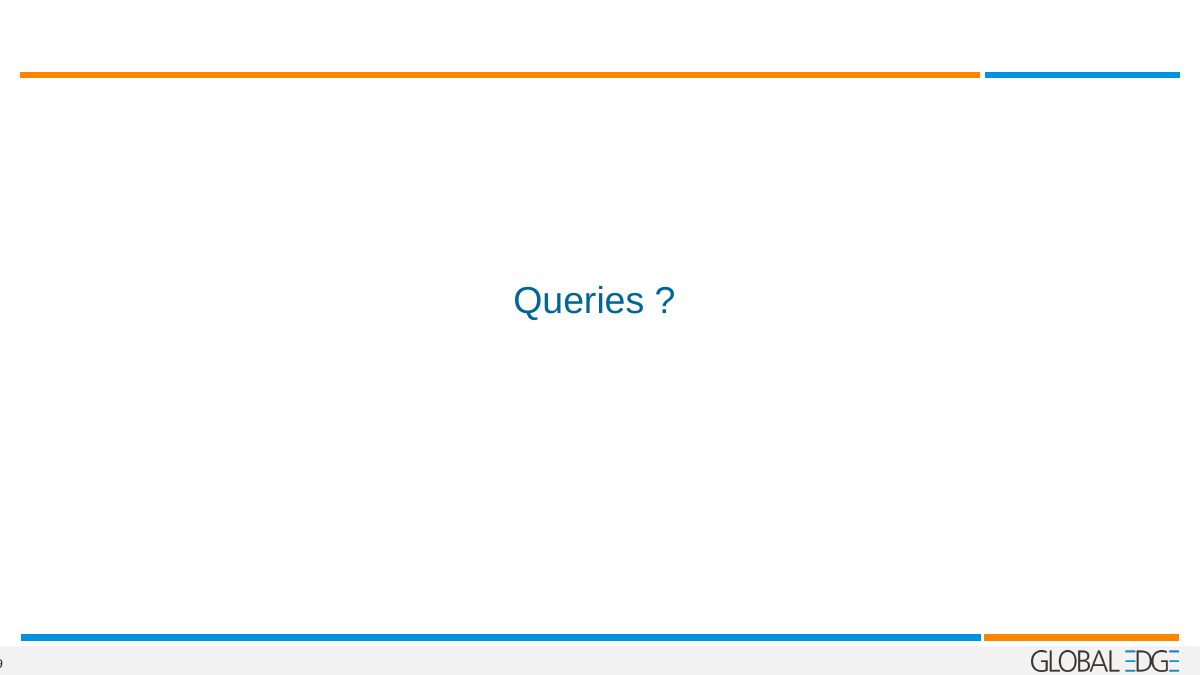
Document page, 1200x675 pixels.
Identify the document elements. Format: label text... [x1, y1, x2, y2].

picture [1031, 650, 1179, 672]
text_box Queries ? [245, 271, 955, 329]
